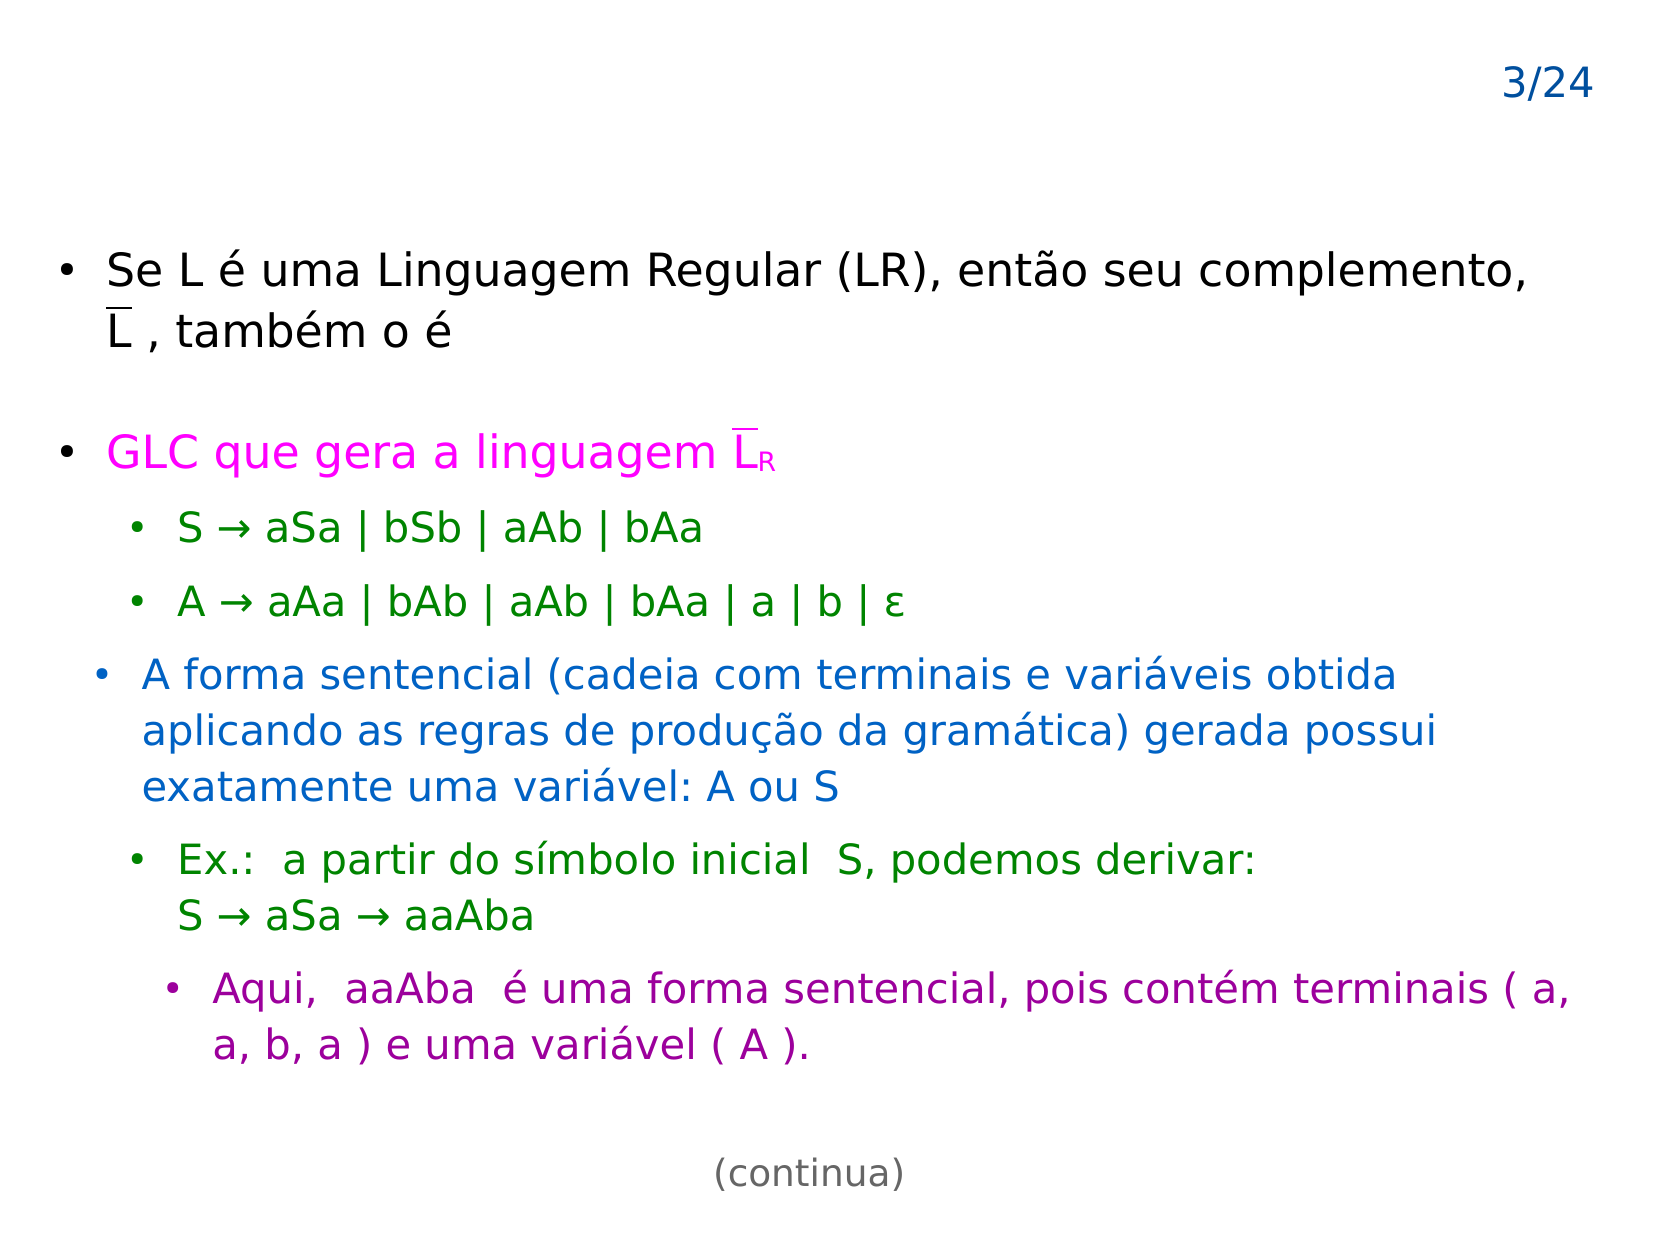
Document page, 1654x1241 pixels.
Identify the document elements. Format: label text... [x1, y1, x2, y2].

text_box (continua) [682, 1144, 937, 1211]
list Se L é uma Linguagem Regular (LR), então seu complemento, L , também o é GLC que gera a linguagem LR S → aSa | bSb | aAb | bAa A → aAa | bAb | aAb | bAa | a | b | ε A forma sentencial (cadeia com terminais e variáveis obtida aplicando as regras de produção da gramática) gerada possui exatamente uma variável: A ou S Ex.: a partir do símbolo inicial S, podemos derivar: S → aSa → aaAba Aqui, aaAba é uma forma sentencial, pois contém terminais ( a, a, b, a ) e uma variável ( A ). [59, 236, 1595, 1211]
